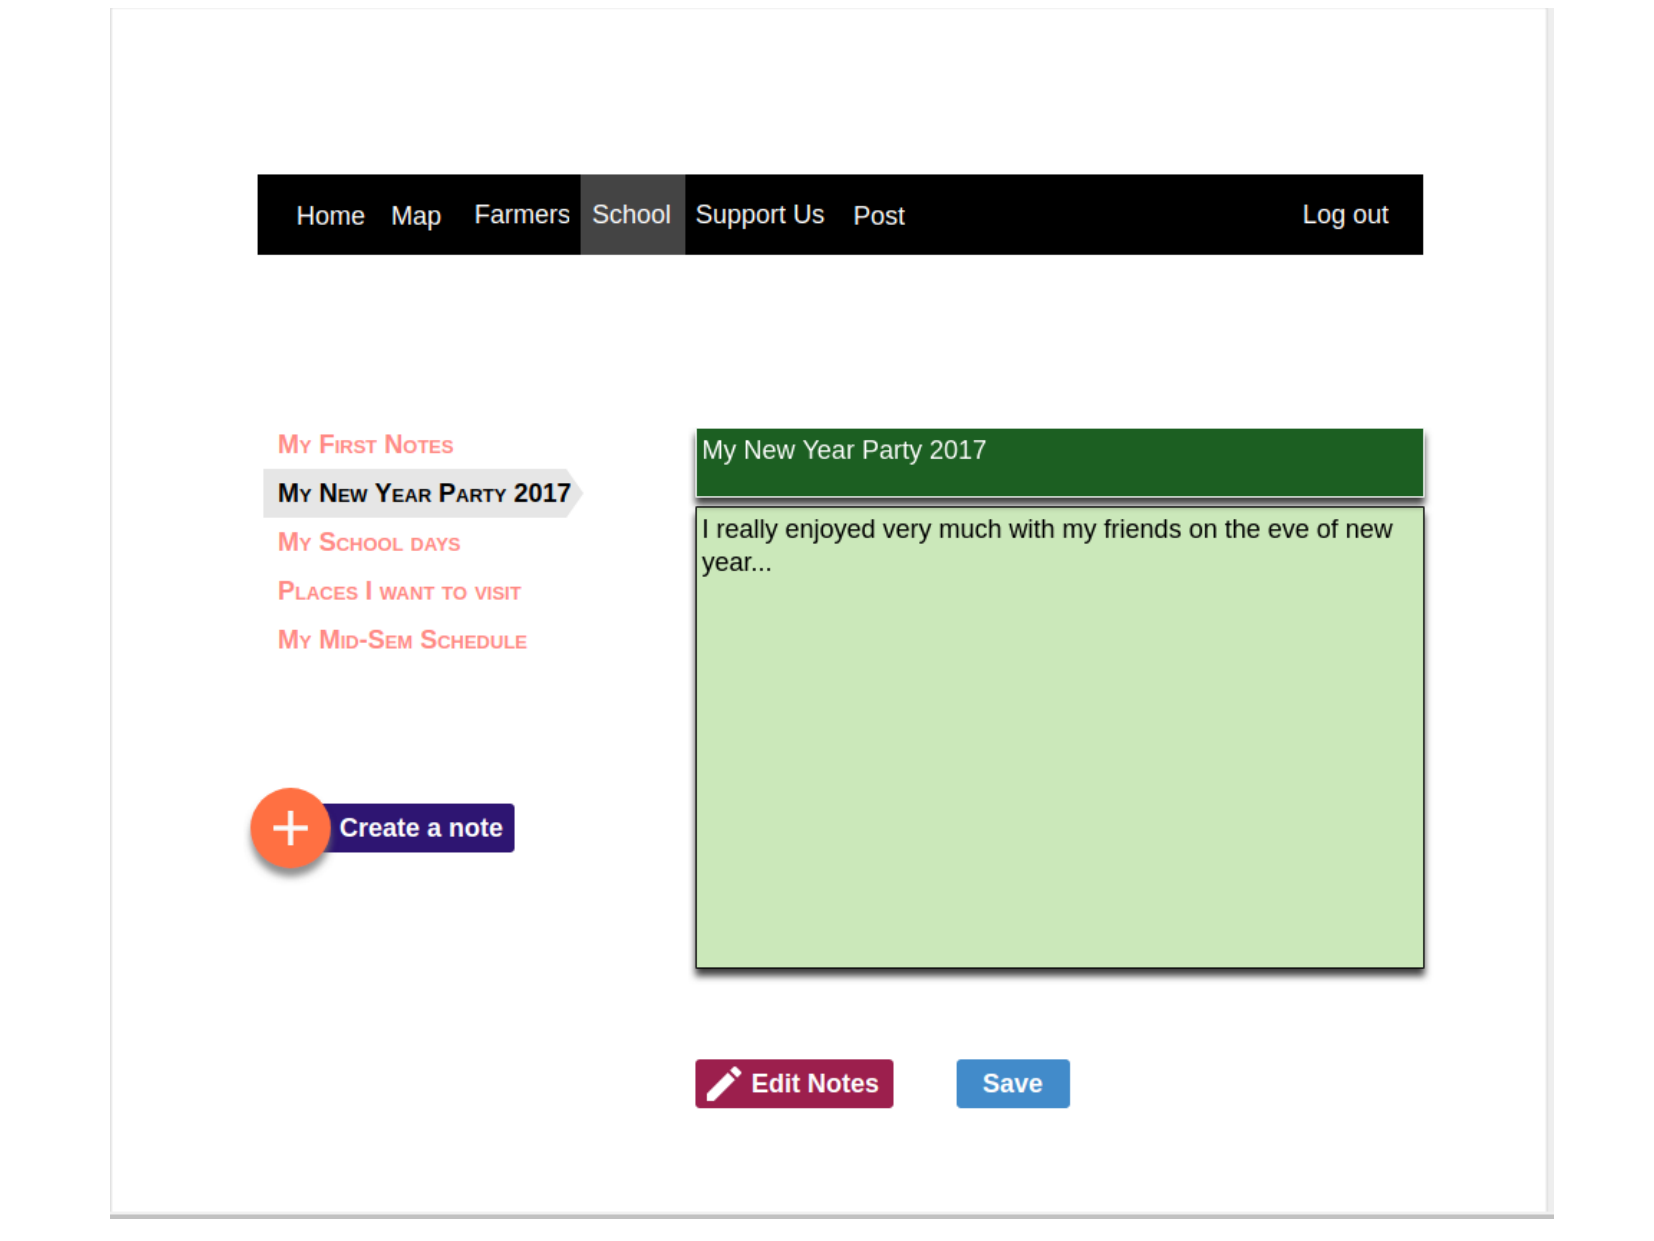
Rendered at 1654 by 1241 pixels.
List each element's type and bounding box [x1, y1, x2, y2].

picture [110, 8, 1554, 1219]
